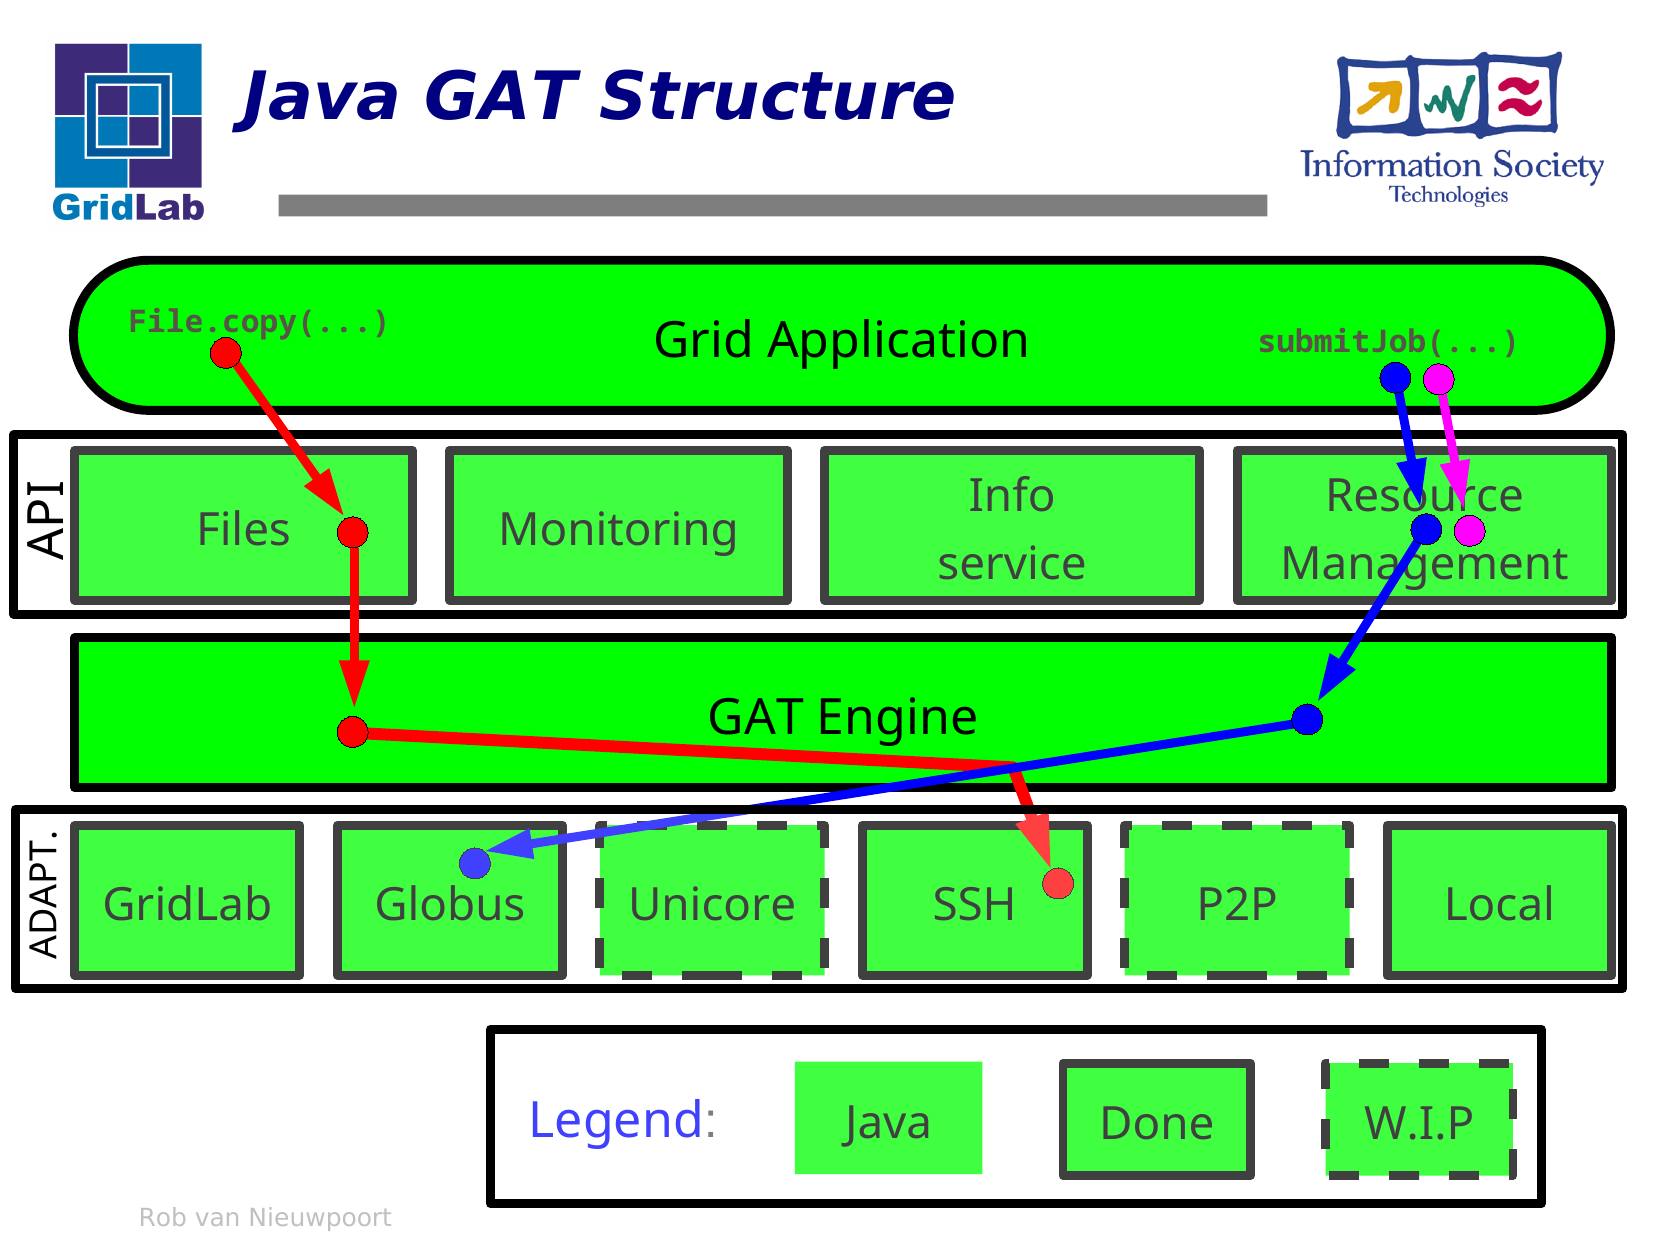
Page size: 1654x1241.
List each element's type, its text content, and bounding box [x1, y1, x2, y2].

text_box [1291, 703, 1323, 735]
text_box [210, 337, 242, 369]
text_box GAT Engine [74, 637, 1612, 788]
picture [1293, 34, 1611, 214]
text_box API [4, 431, 76, 610]
title Java GAT Structure [243, 0, 1280, 187]
text_box File.copy(...) [128, 295, 392, 332]
picture [45, 34, 211, 230]
text_box submitJob(...) [1257, 315, 1521, 352]
text_box [490, 1029, 1542, 1204]
text_box [13, 434, 1623, 615]
text_box [1379, 362, 1411, 394]
text_box ADAPT. [12, 806, 83, 985]
text_box [1423, 363, 1455, 395]
text_box [15, 809, 1623, 989]
text_box [337, 716, 369, 748]
text_box Grid Application [73, 260, 1611, 411]
